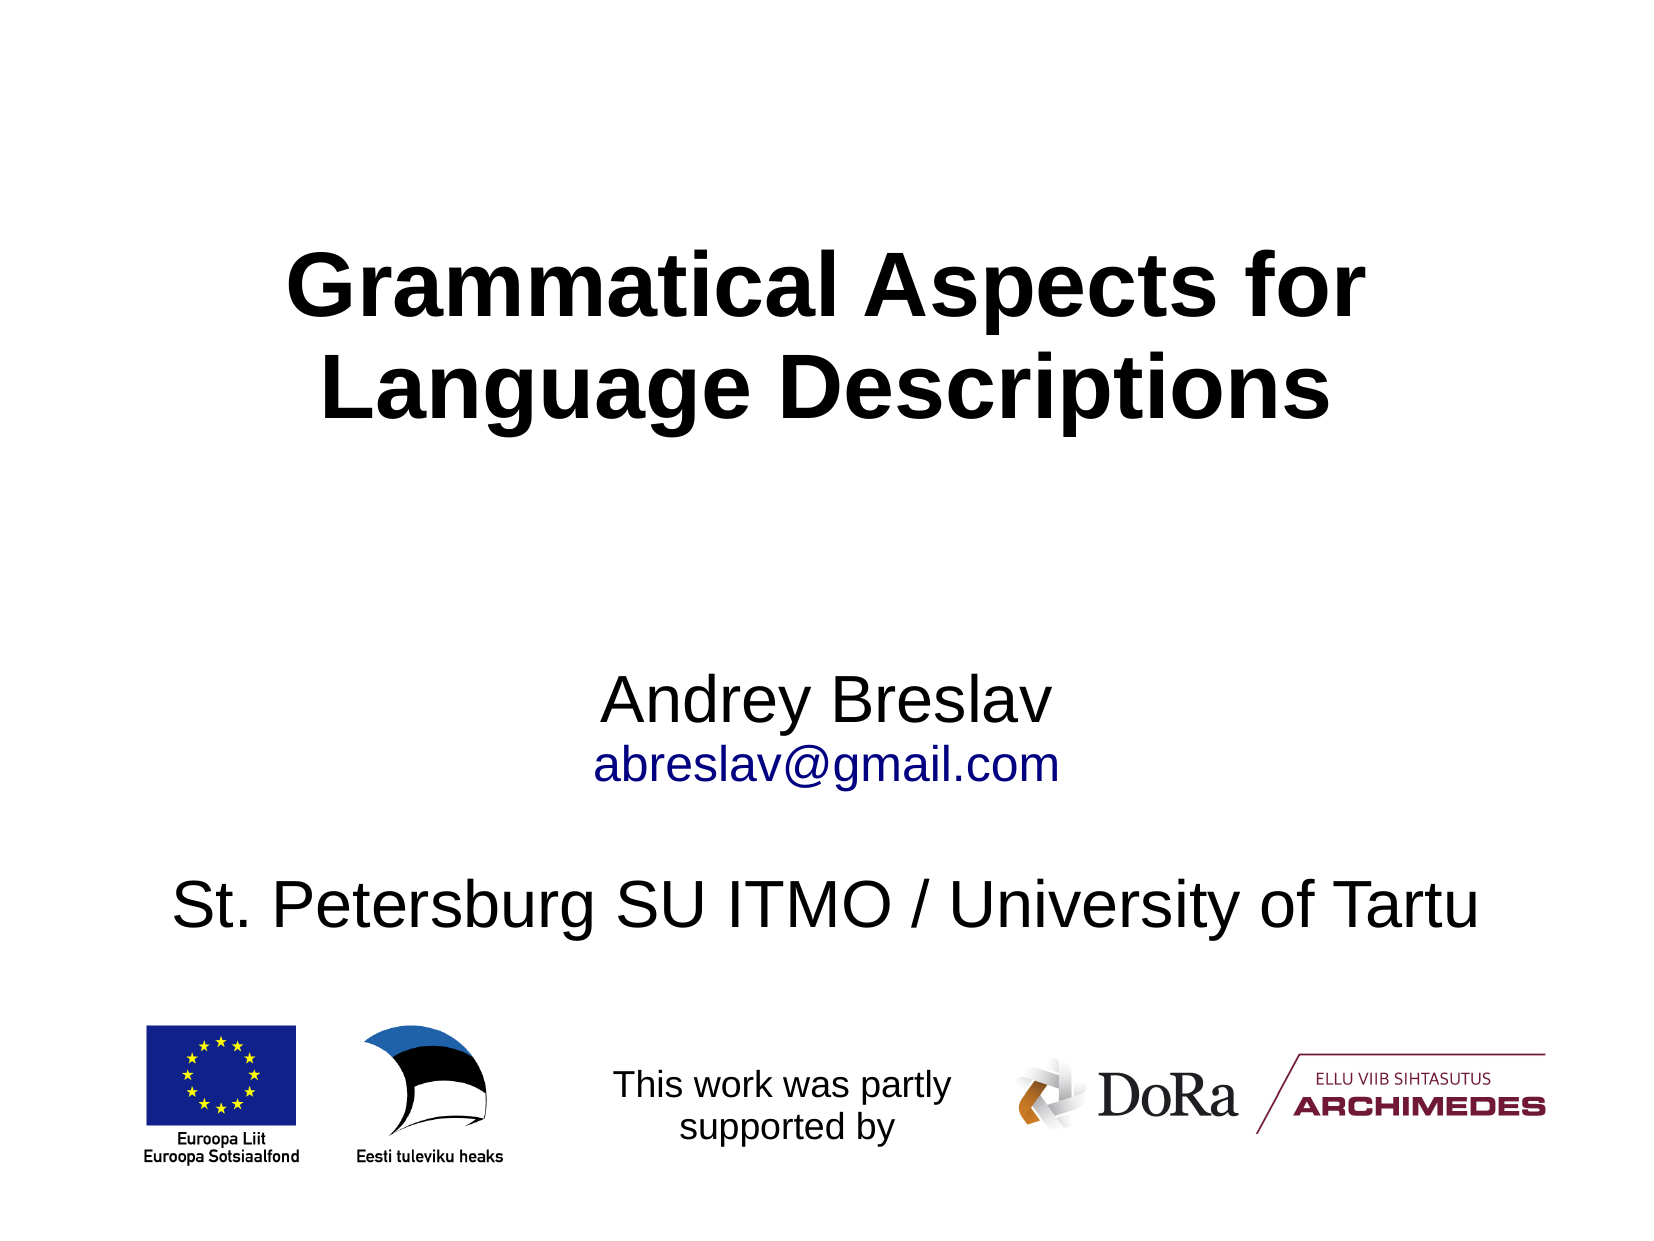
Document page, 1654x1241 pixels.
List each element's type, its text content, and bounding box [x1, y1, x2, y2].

picture [87, 966, 546, 1222]
picture [982, 1030, 1573, 1157]
text_box This work was partly supported by [597, 1055, 978, 1155]
subtitle Andrey Breslav abreslav@gmail.com St. Petersburg SU ITMO / University of Tartu [82, 501, 1571, 1102]
title Grammatical Aspects for Language Descriptions [82, 233, 1571, 439]
